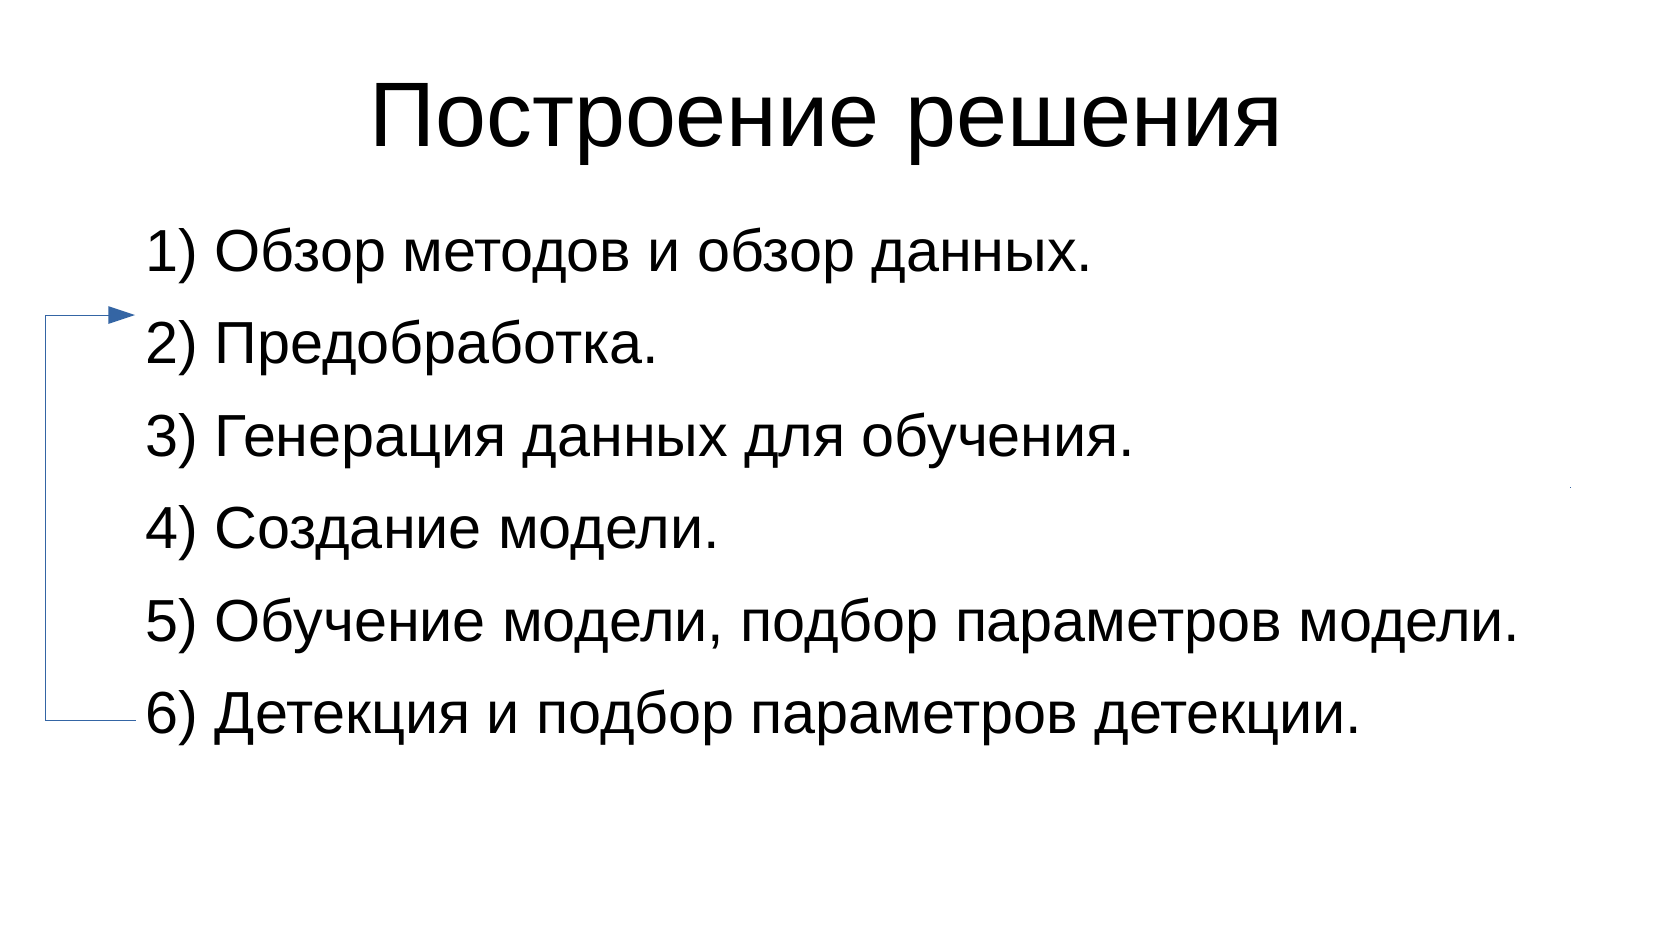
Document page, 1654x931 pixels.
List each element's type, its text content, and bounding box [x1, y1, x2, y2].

list 1) Обзор методов и обзор данных. 2) Предобработка. 3) Генерация данных для обучения. 4) Создание модели. 5) Обучение модели, подбор параметров модели. 6) Детекция и подбор параметров детекции. [82, 217, 1571, 758]
title Построение решения [82, 37, 1571, 193]
